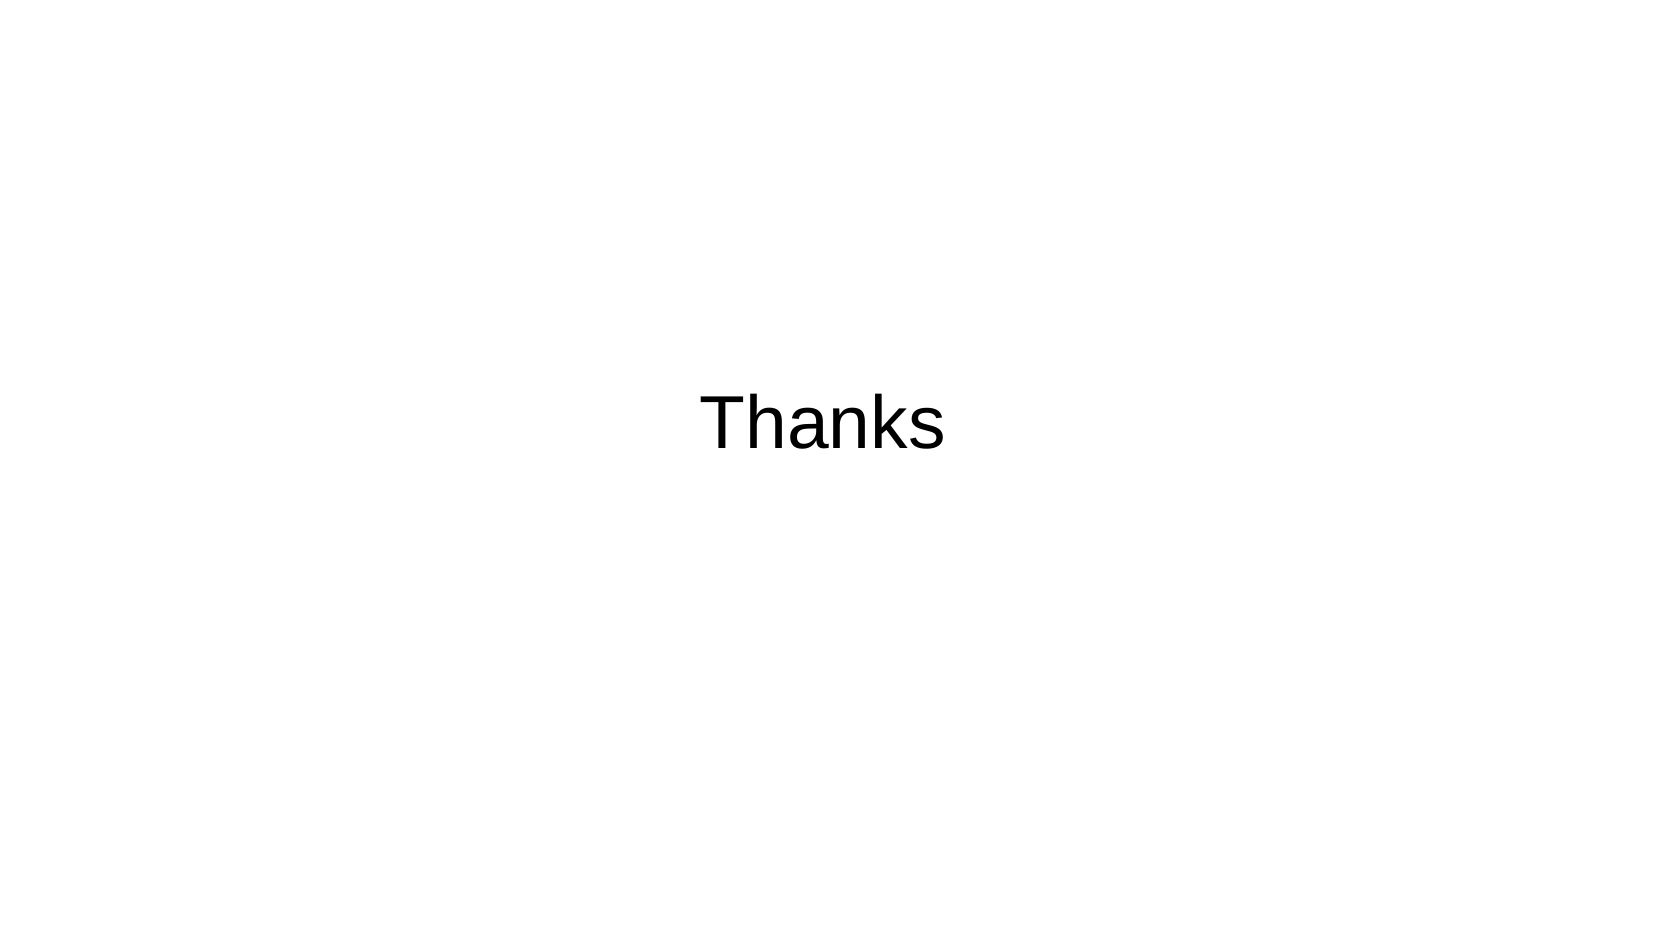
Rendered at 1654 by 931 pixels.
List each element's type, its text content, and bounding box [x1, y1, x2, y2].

text_box Thanks [685, 373, 993, 473]
